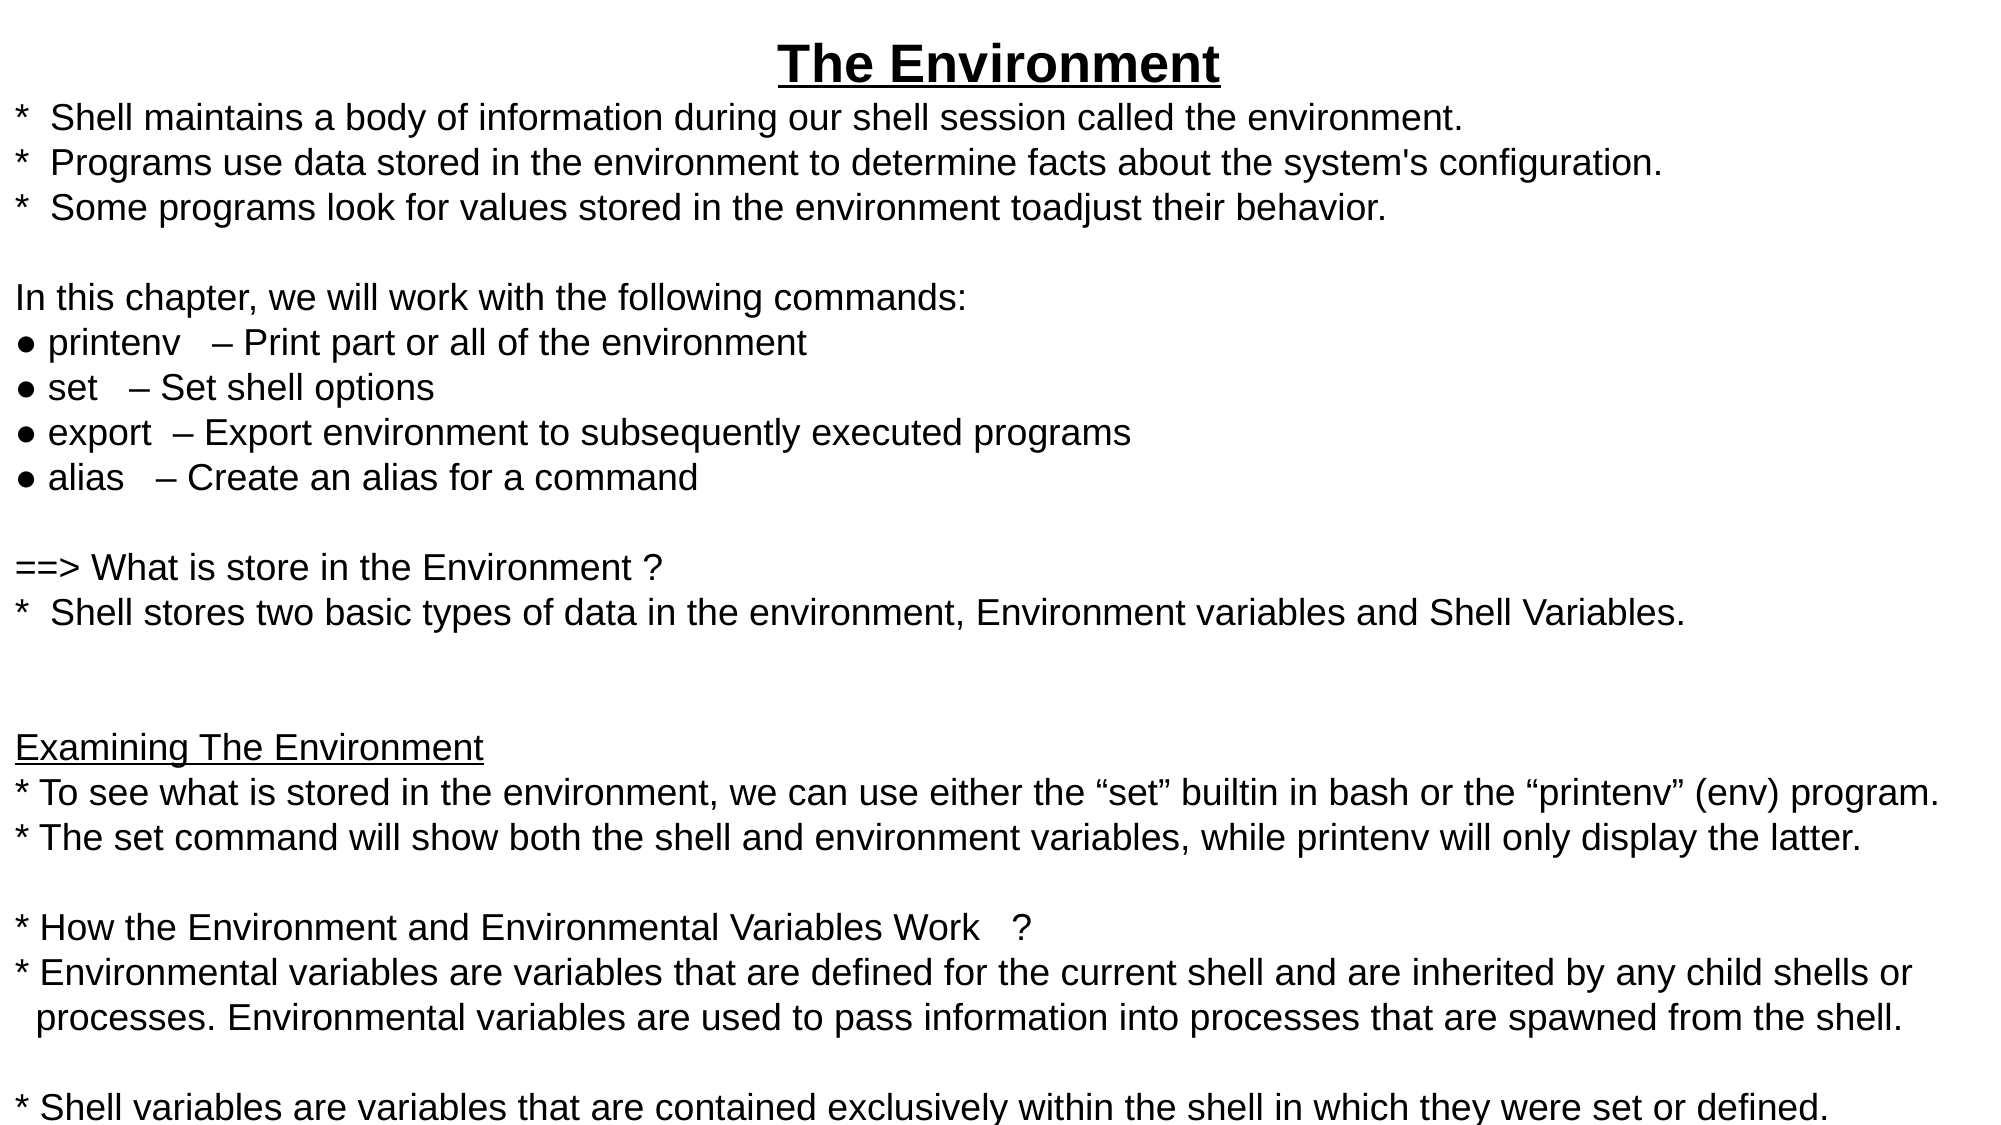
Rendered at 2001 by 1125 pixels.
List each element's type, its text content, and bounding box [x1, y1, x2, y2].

text_box The Environment * Shell maintains a body of information during our shell session called the environment. * Programs use data stored in the environment to determine facts about the system's configuration. * Some programs look for values stored in the environment toadjust their behavior. In this chapter, we will work with the following commands: ● printenv – Print part or all of the environment ● set – Set shell options ● export – Export environment to subsequently executed programs ● alias – Create an alias for a command ==> What is store in the Environment ? * Shell stores two basic types of data in the environment, Environment variables and Shell Variables. Examining The Environment * To see what is stored in the environment, we can use either the “set” builtin in bash or the “printenv” (env) program. * The set command will show both the shell and environment variables, while printenv will only display the latter. * How the Environment and Environmental Variables Work ? * Environmental variables are variables that are defined for the current shell and are inherited by any child shells or processes. Environmental variables are used to pass information into processes that are spawned from the shell. * Shell variables are variables that are contained exclusively within the shell in which they were set or defined. [0, 20, 2000, 1125]
